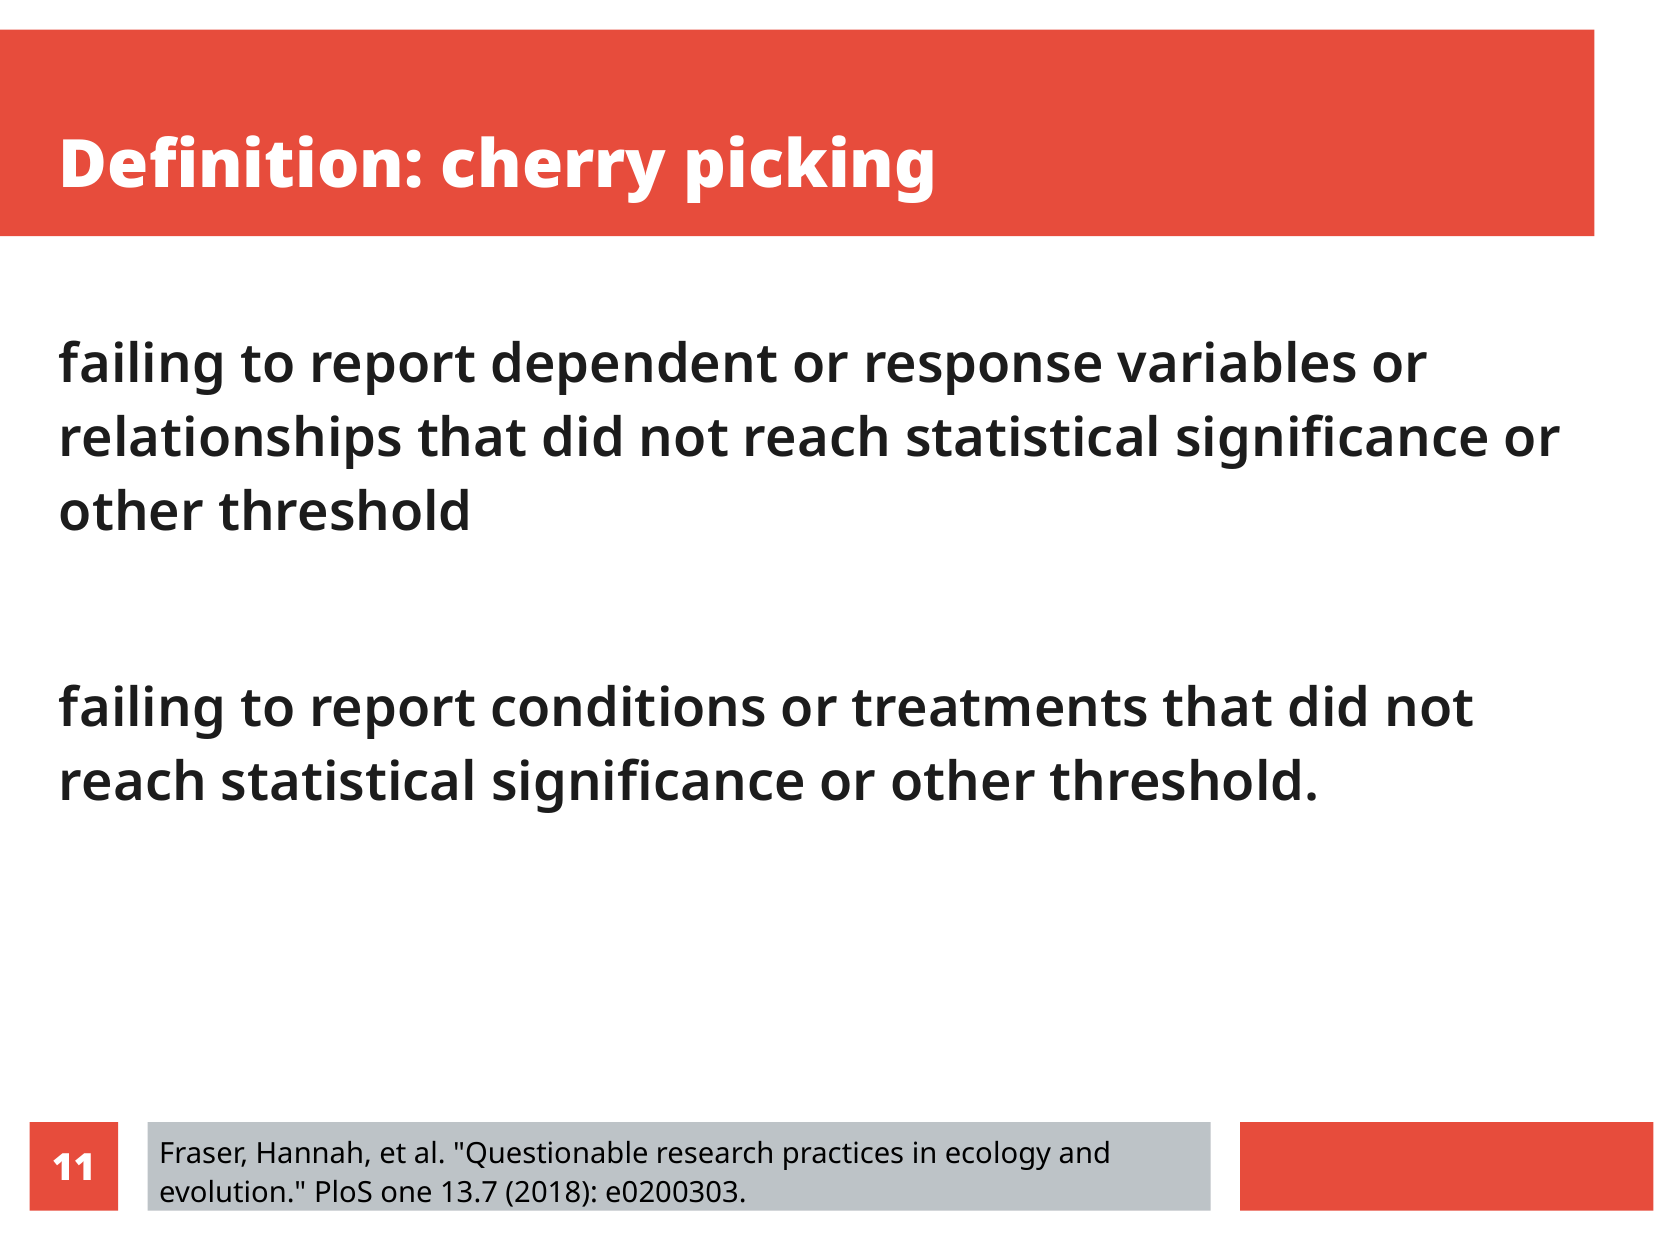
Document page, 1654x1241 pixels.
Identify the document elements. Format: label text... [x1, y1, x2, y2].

text_box Fraser, Hannah, et al. "Questionable research practices in ecology and evolution." PloS one 13.7 (2018): e0200303. [144, 1124, 1201, 1208]
title Definition: cherry picking [59, 59, 1595, 207]
list failing to report dependent or response variables or relationships that did not reach statistical significance or other threshold failing to report conditions or treatments that did not reach statistical significance or other threshold. [59, 324, 1565, 1093]
